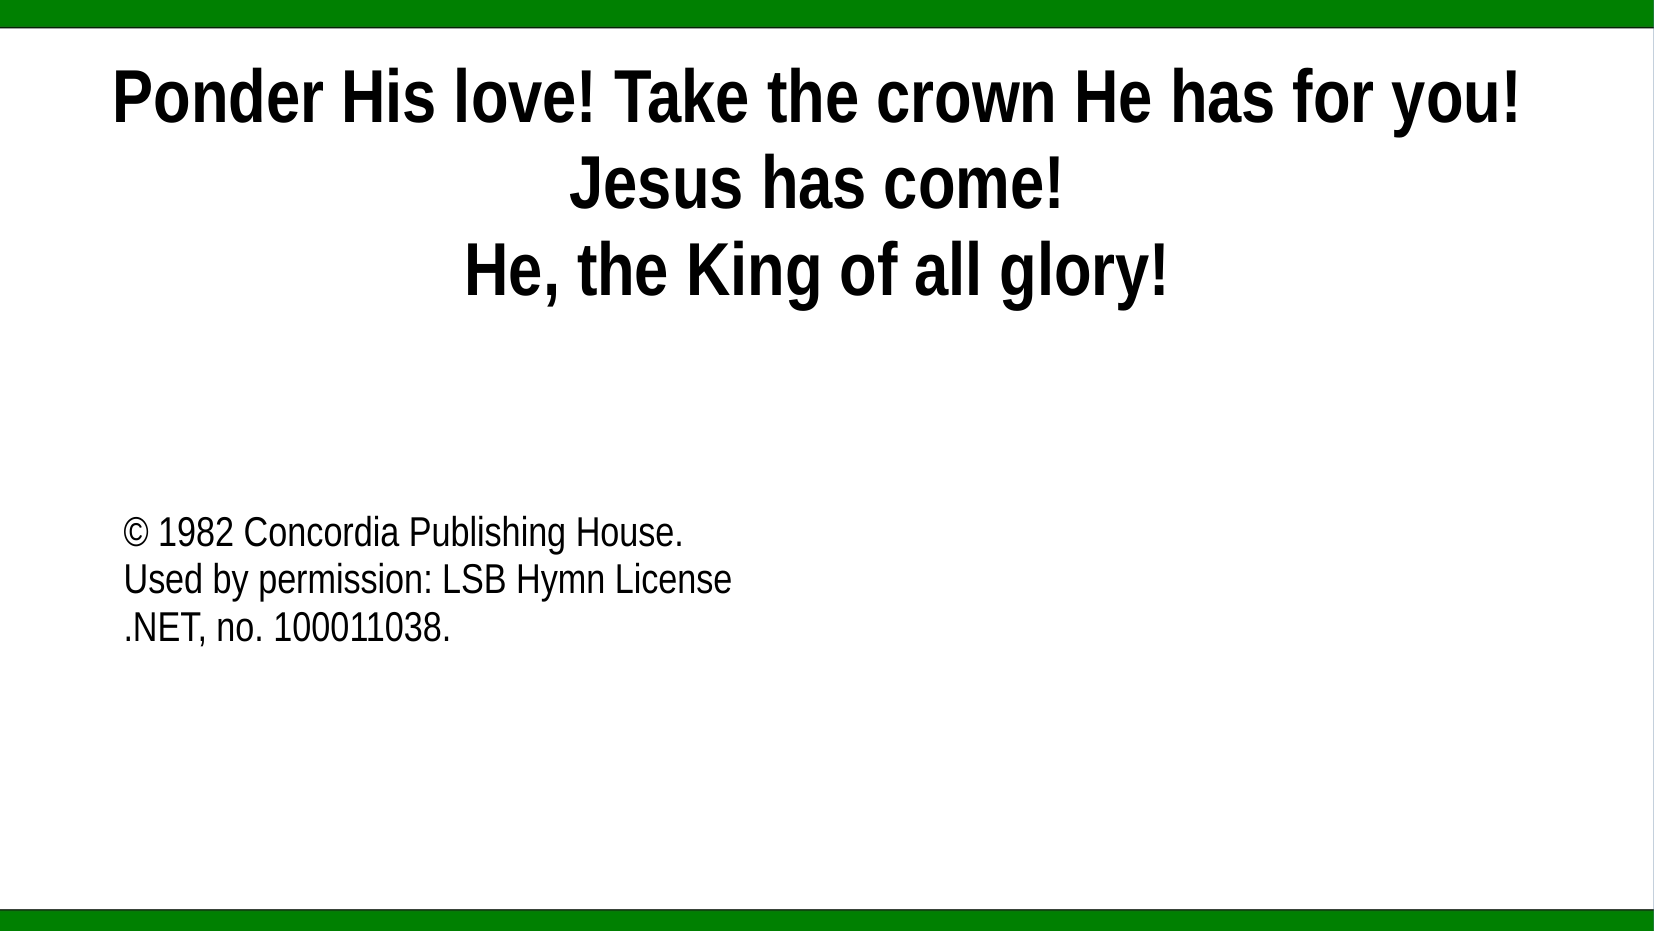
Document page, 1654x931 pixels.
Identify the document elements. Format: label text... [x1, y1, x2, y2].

text_box Ponder His love! Take the crown He has for you! Jesus has come! He, the King of all glory! © 1982 Concordia Publishing House. Used by permission: LSB Hymn License .NET, no. 100011038. [90, 45, 1546, 699]
picture [0, 0, 1654, 931]
